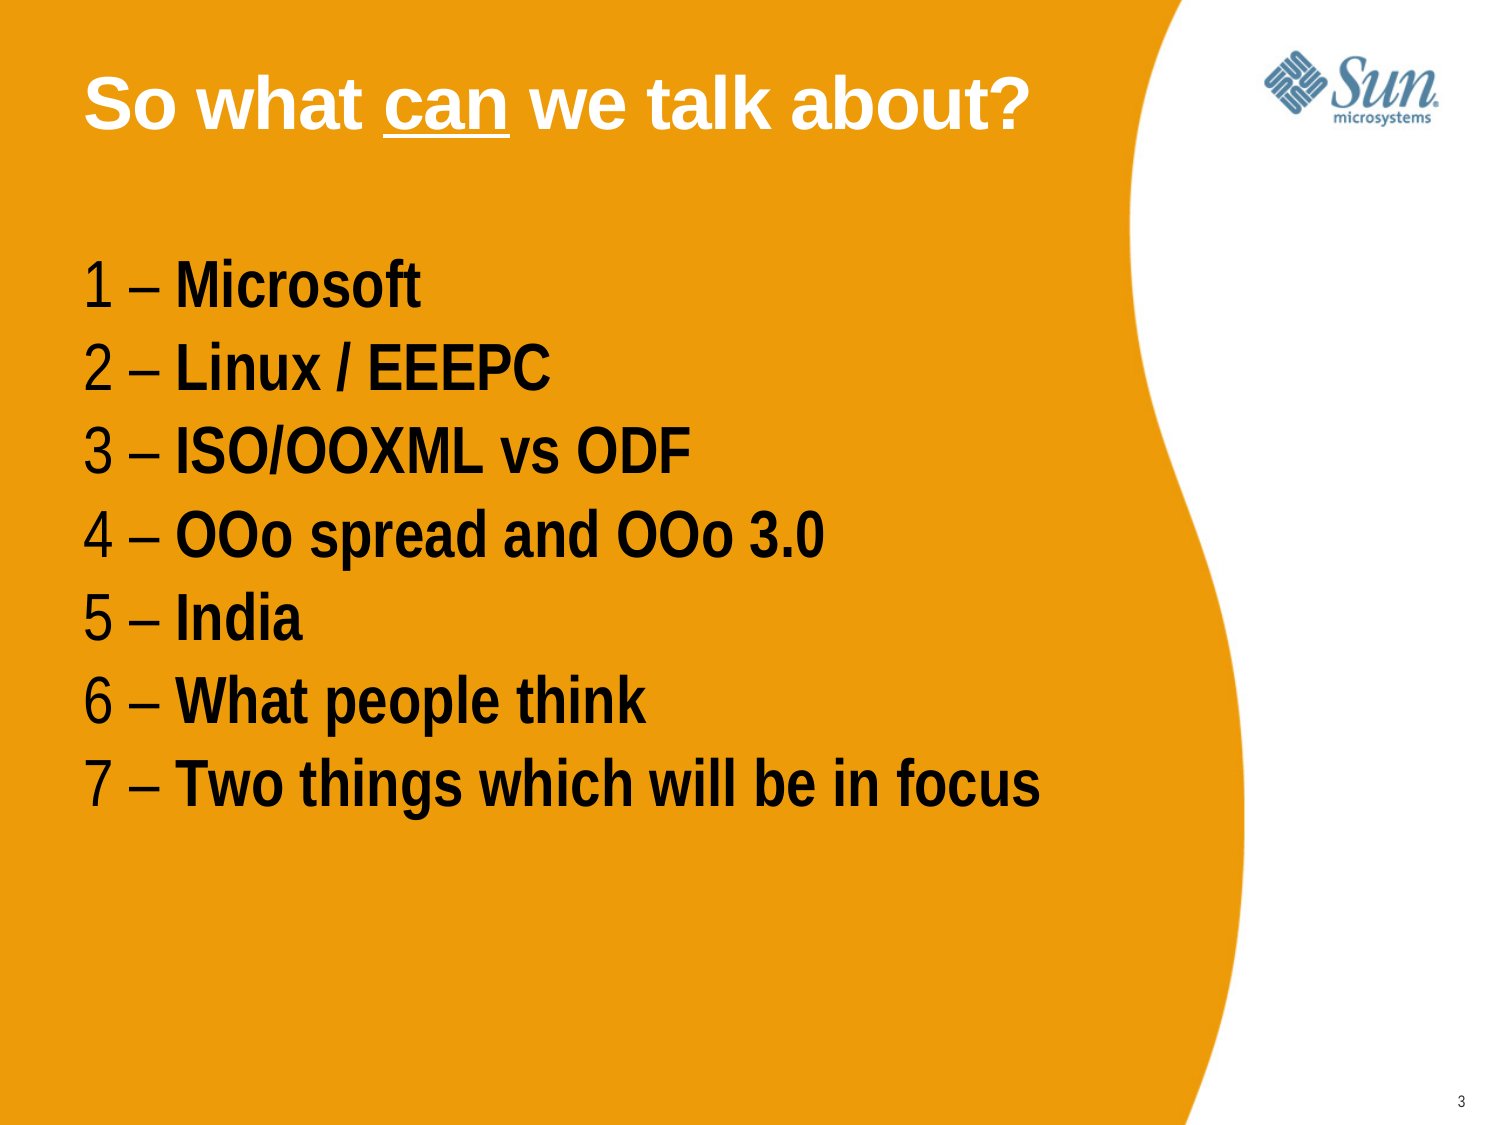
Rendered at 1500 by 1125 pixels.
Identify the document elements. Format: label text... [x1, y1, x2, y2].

text_box 1 – Microsoft 2 – Linux / EEEPC 3 – ISO/OOXML vs ODF 4 – OOo spread and OOo 3.0 5 – India 6 – What people think 7 – Two things which will be in focus [83, 254, 1074, 1004]
text_box 28 [1368, 1081, 1466, 1125]
title So what can we talk about? [83, 69, 1035, 254]
picture [0, 0, 1500, 1125]
